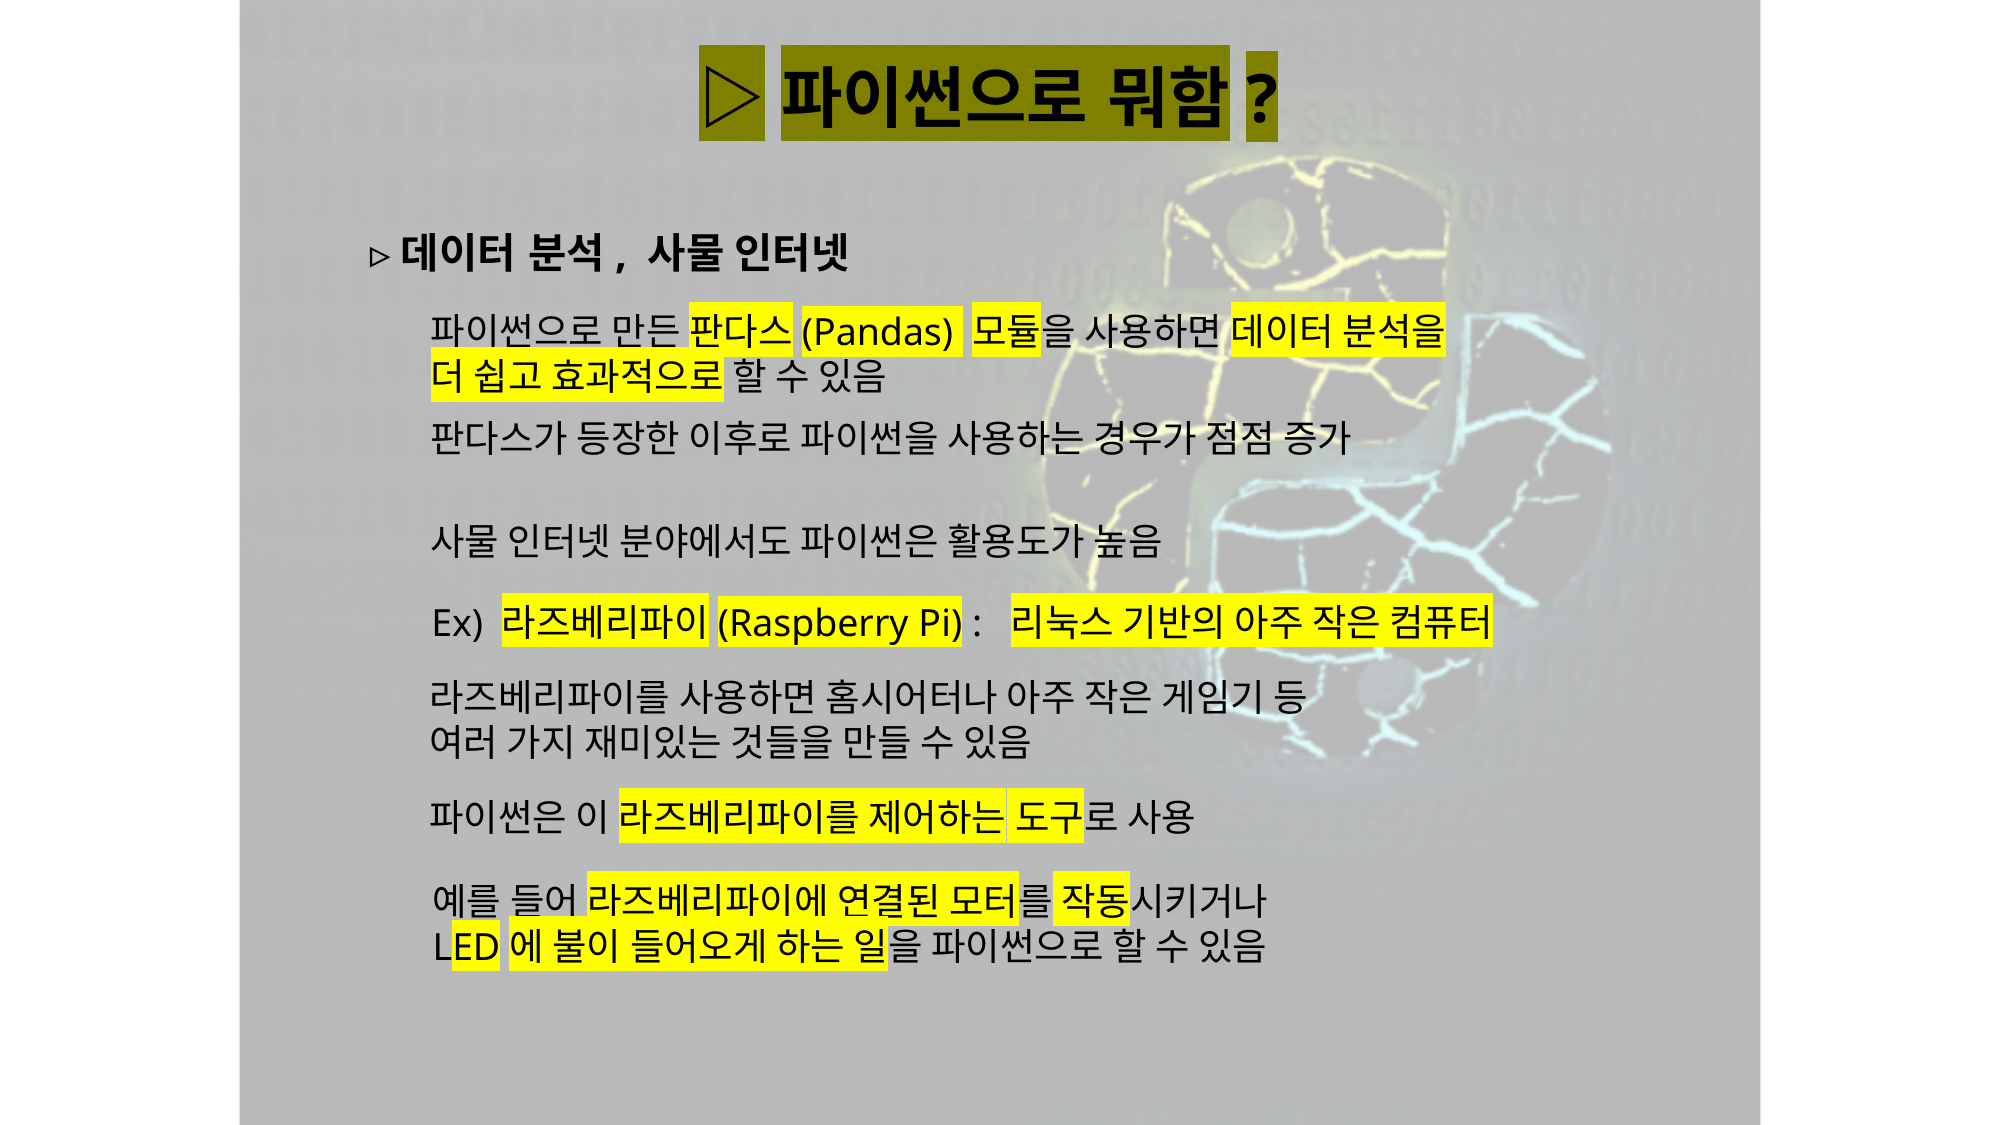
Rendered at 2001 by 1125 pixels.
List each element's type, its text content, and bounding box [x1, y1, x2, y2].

text_box 라즈베리파이를 사용하면 홈시어터나 아주 작은 게임기 등 여러 가지 재미있는 것들을 만들 수 있음 [414, 666, 1655, 773]
text_box Ex) 라즈베리파이(Raspberry Pi) : 리눅스 기반의 아주 작은 컴퓨터 [416, 591, 1600, 652]
text_box 예를 들어 라즈베리파이에 연결된 모터를 작동시키거나 LED에 불이 들어오게 하는 일을 파이썬으로 할 수 있음 [417, 870, 1682, 977]
text_box 판다스가 등장한 이후로 파이썬을 사용하는 경우가 점점 증가 [415, 408, 1586, 469]
text_box ▹데이터 분석, 사물 인터넷 [354, 219, 1525, 336]
text_box ▷파이썬으로 뭐함? [683, 47, 1405, 144]
text_box 파이썬으로 만든 판다스(Pandas) 모듈을 사용하면 데이터 분석을 더 쉽고 효과적으로 할 수 있음 [415, 300, 1719, 407]
text_box 파이썬은 이 라즈베리파이를 제어하는 도구로 사용 [414, 786, 1459, 848]
text_box [35, 0, 1897, 1125]
text_box 사물 인터넷 분야에서도 파이썬은 활용도가 높음 [415, 510, 1729, 572]
